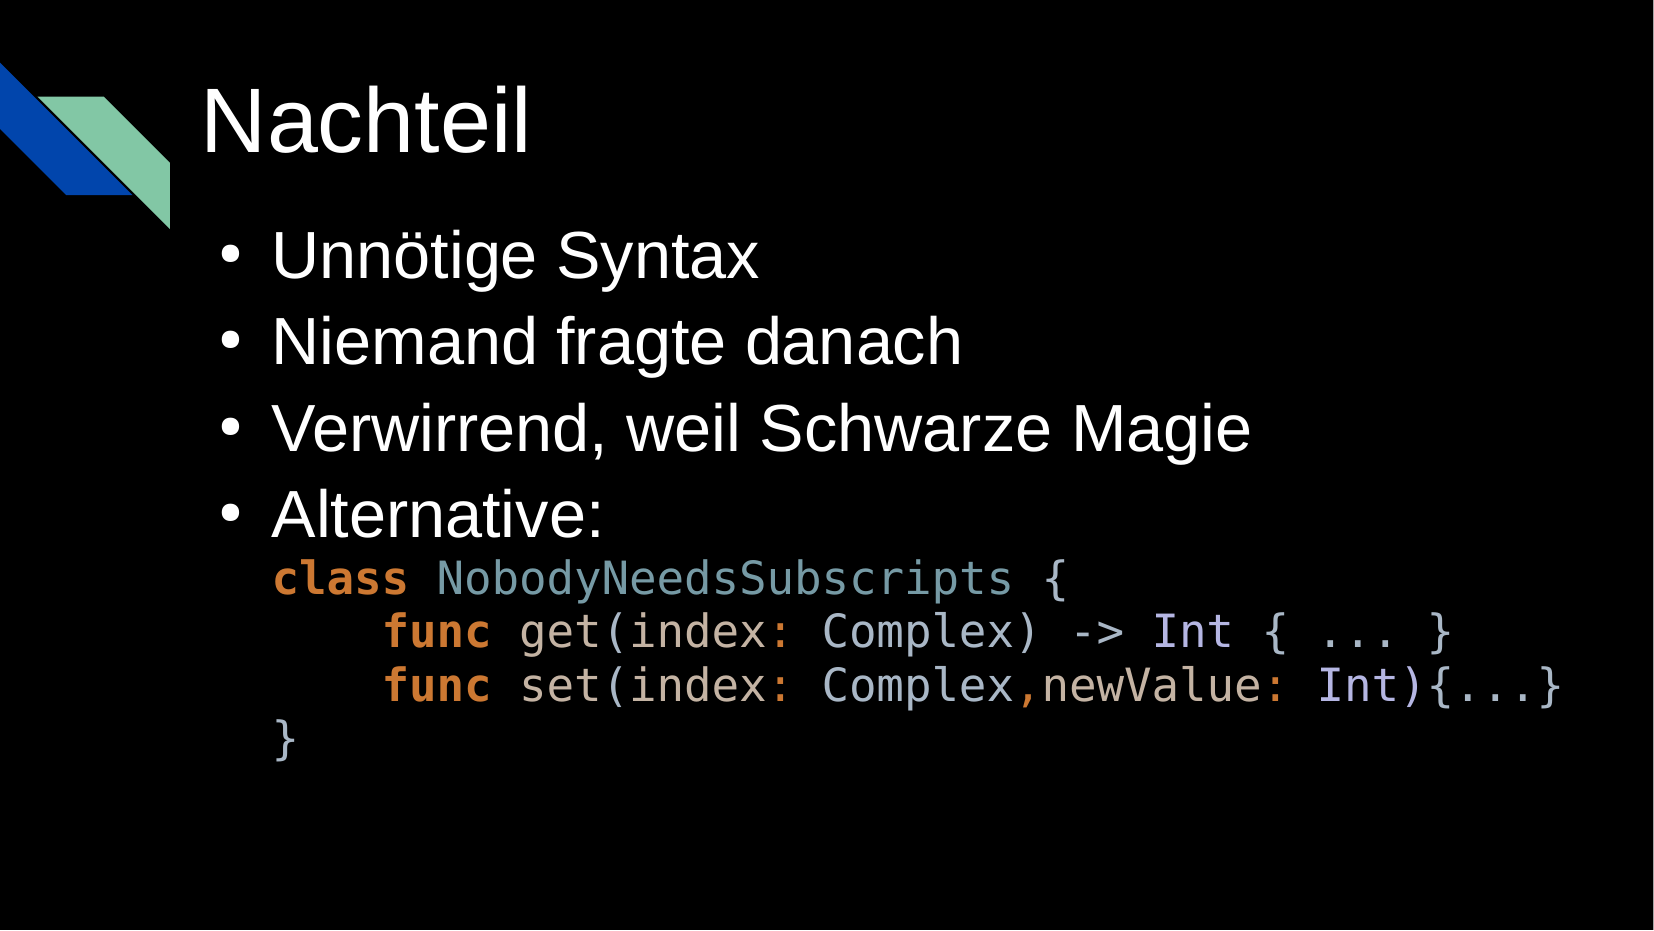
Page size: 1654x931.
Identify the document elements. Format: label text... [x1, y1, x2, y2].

title Nachteil [200, 53, 1571, 189]
list Unnötige Syntax Niemand fragte danach Verwirrend, weil Schwarze Magie Alternative: class NobodyNeedsSubscripts { func get(index: Complex) -> Int { ... } func set(index: Complex,newValue: Int){...} } [200, 217, 1571, 839]
